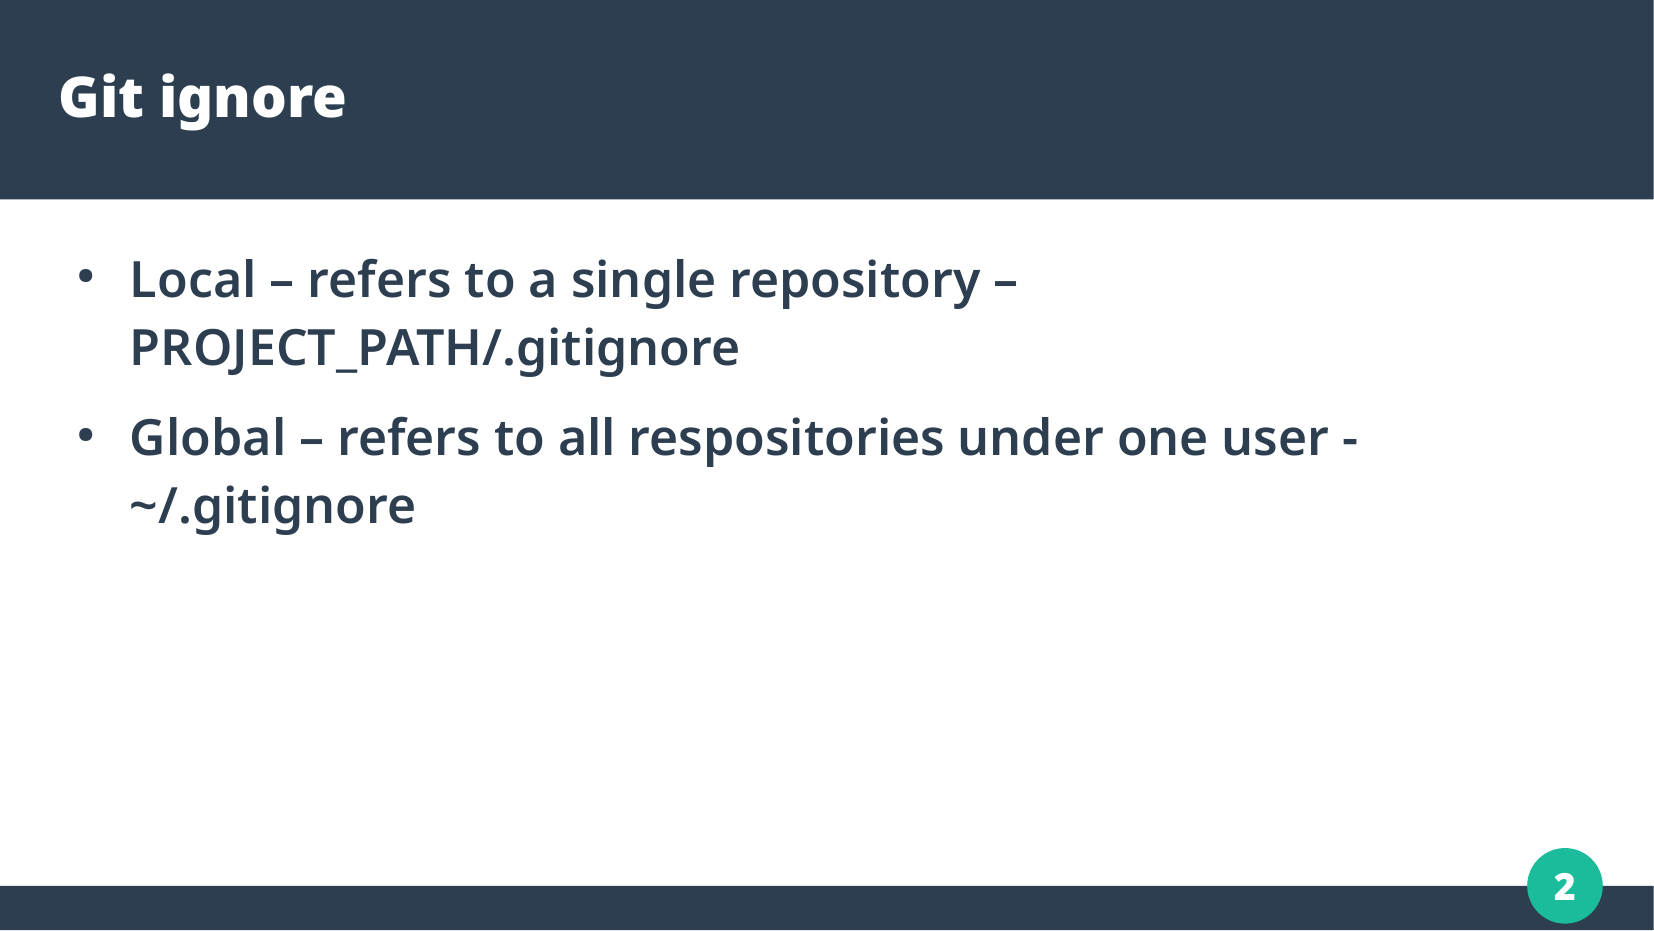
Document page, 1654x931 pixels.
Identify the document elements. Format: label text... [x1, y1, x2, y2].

title Git ignore [59, 37, 1595, 156]
list Local – refers to a single repository – PROJECT_PATH/.gitignore Global – refers to all respositories under one user - ~/.gitignore [59, 243, 1595, 864]
